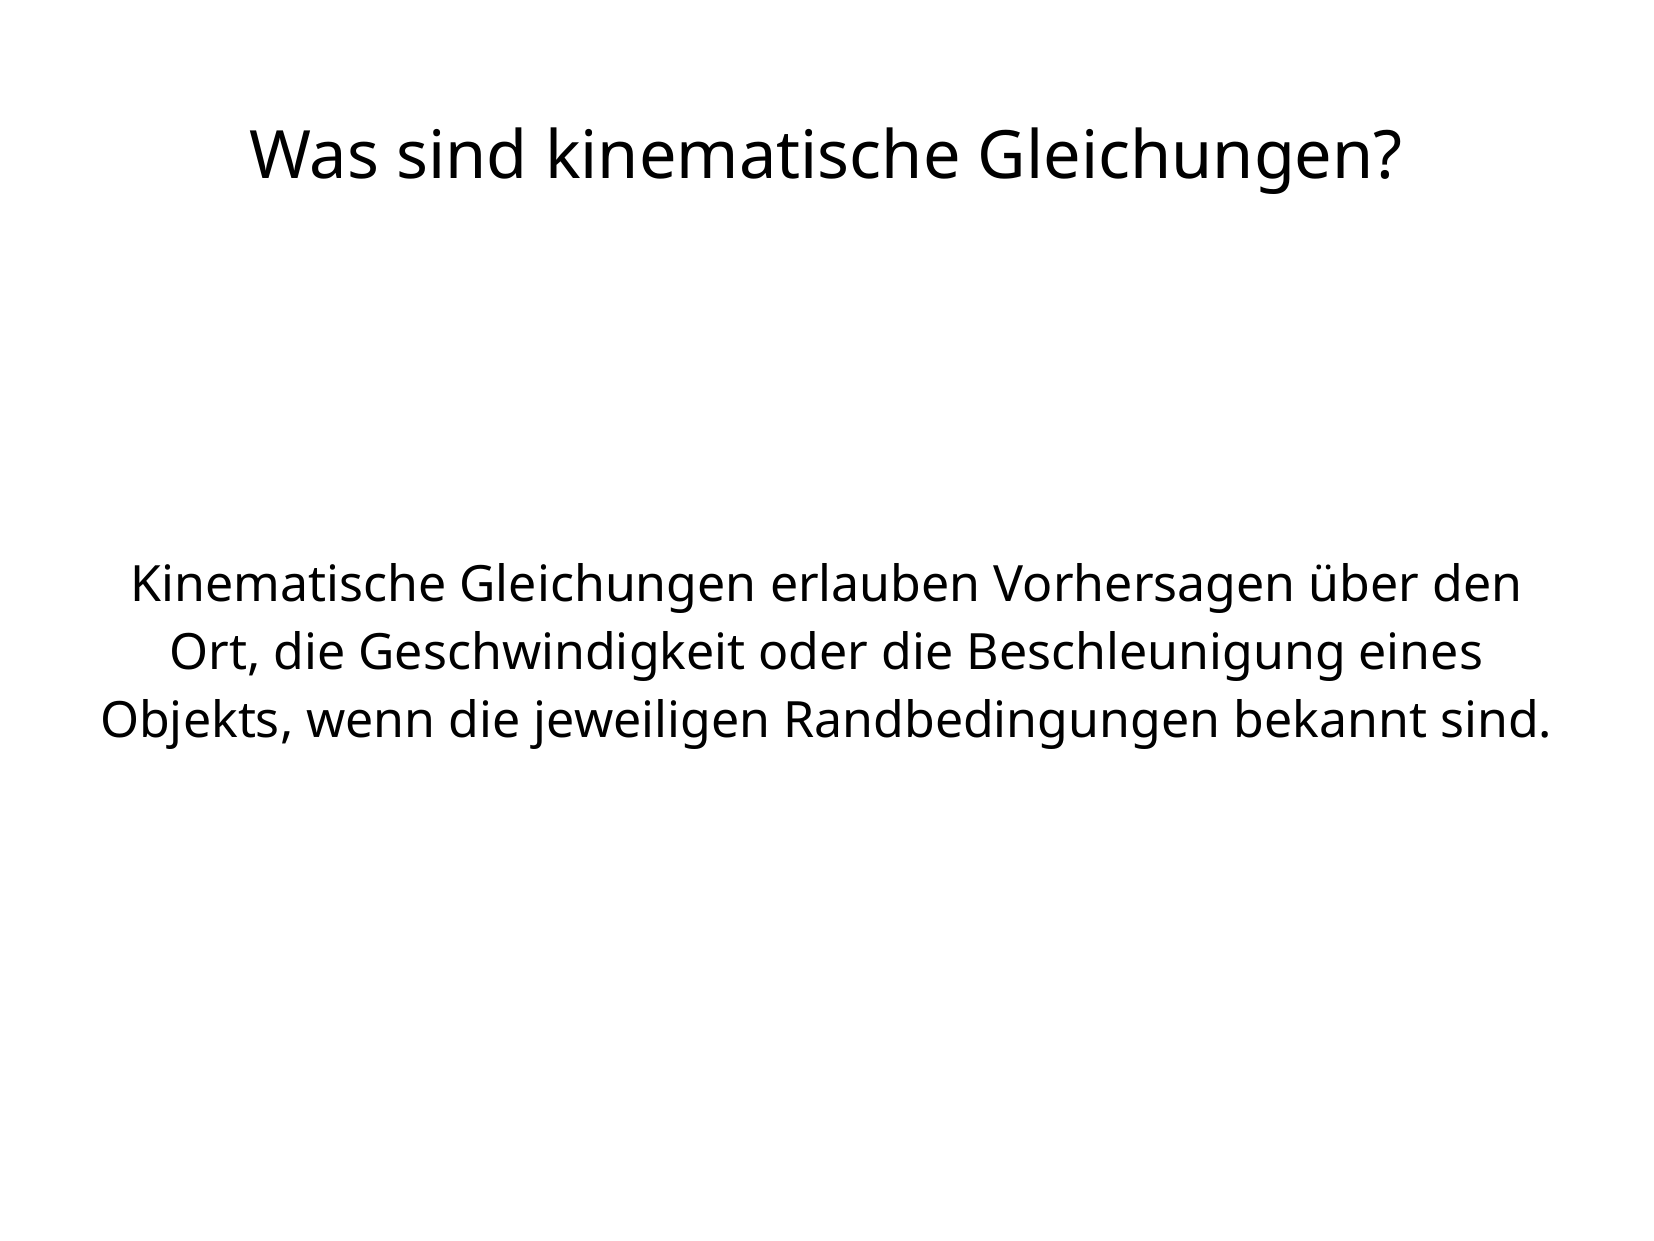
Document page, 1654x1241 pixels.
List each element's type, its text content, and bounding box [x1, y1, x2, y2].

title Was sind kinematische Gleichungen? [82, 49, 1571, 257]
subtitle Kinematische Gleichungen erlauben Vorhersagen über den Ort, die Geschwindigkeit oder die Beschleunigung eines Objekts, wenn die jeweiligen Randbedingungen bekannt sind. [82, 290, 1571, 1010]
